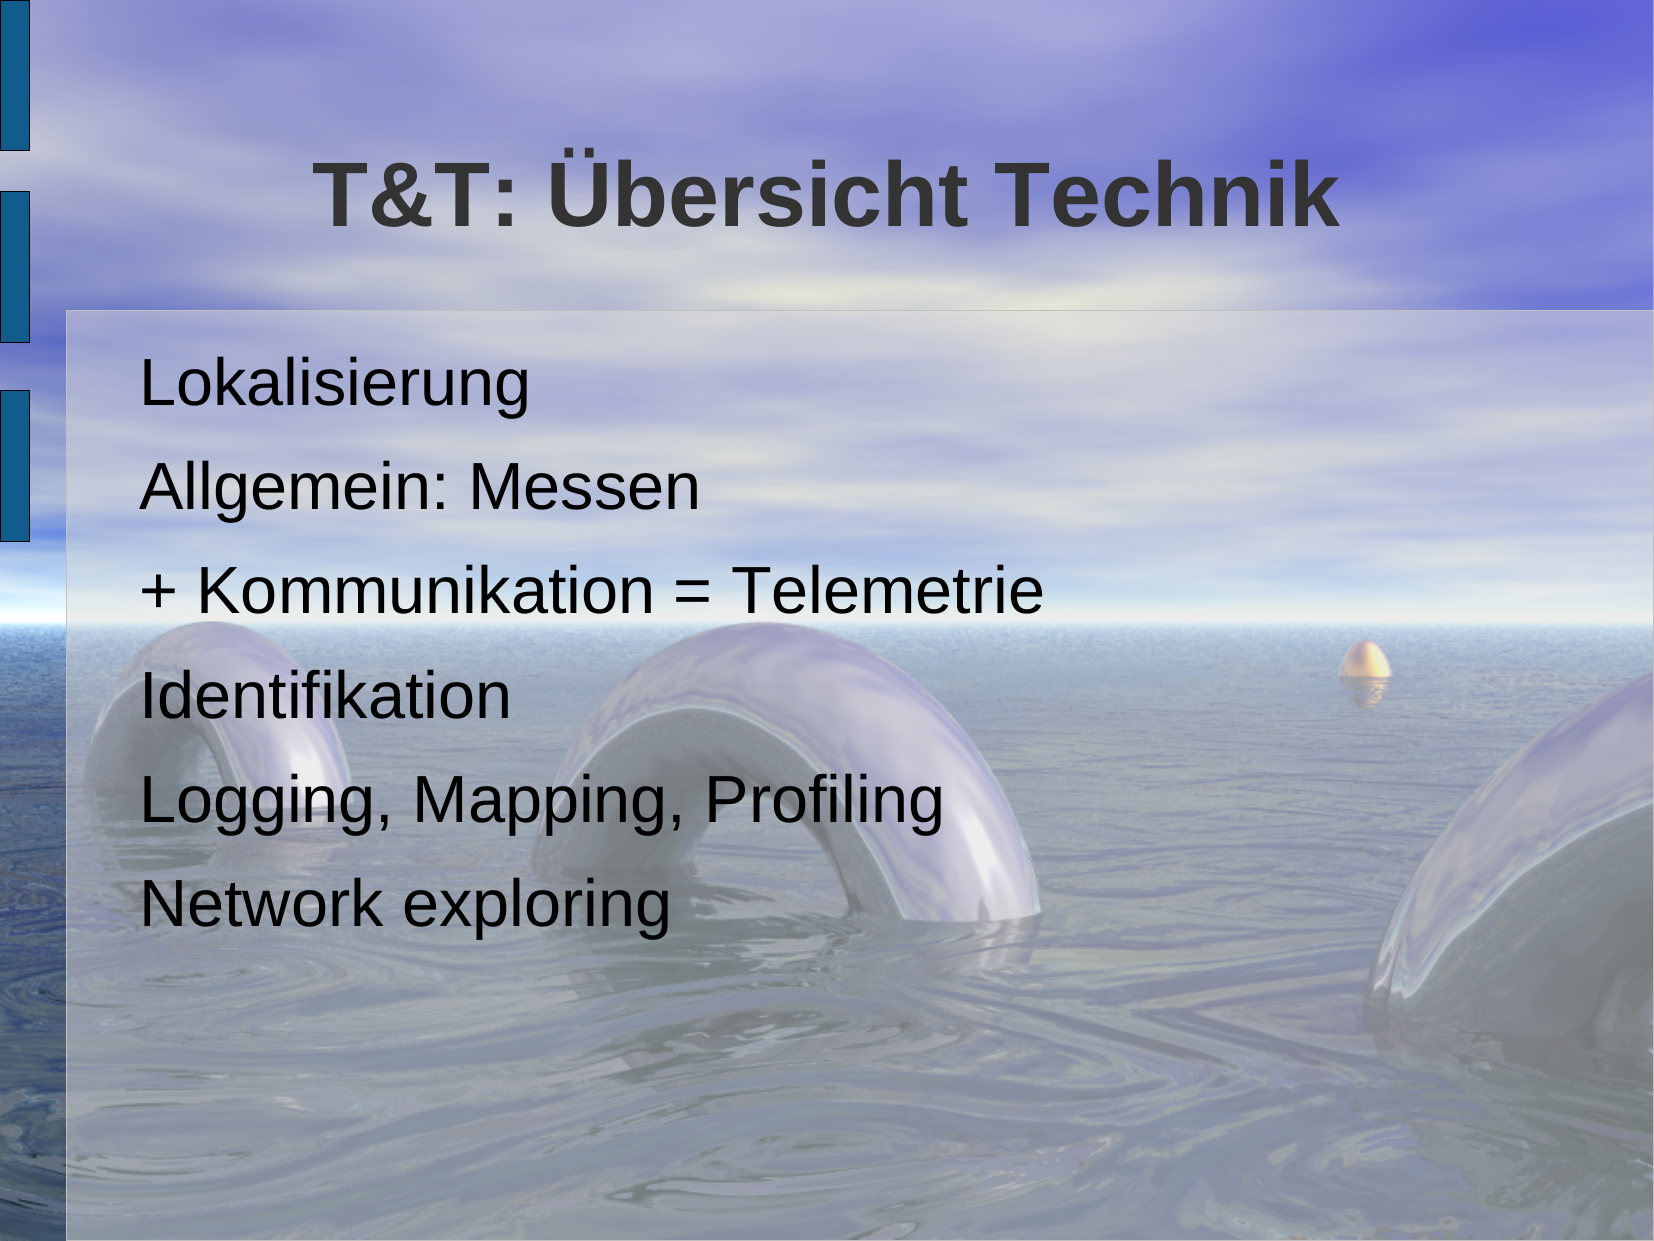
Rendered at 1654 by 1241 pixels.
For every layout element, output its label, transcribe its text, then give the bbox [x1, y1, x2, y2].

picture [0, 0, 1654, 1241]
title T&T: Übersicht Technik [121, 91, 1534, 299]
list Lokalisierung Allgemein: Messen + Kommunikation = Telemetrie Identifikation Logging, Mapping, Profiling Network exploring [121, 344, 1534, 1127]
